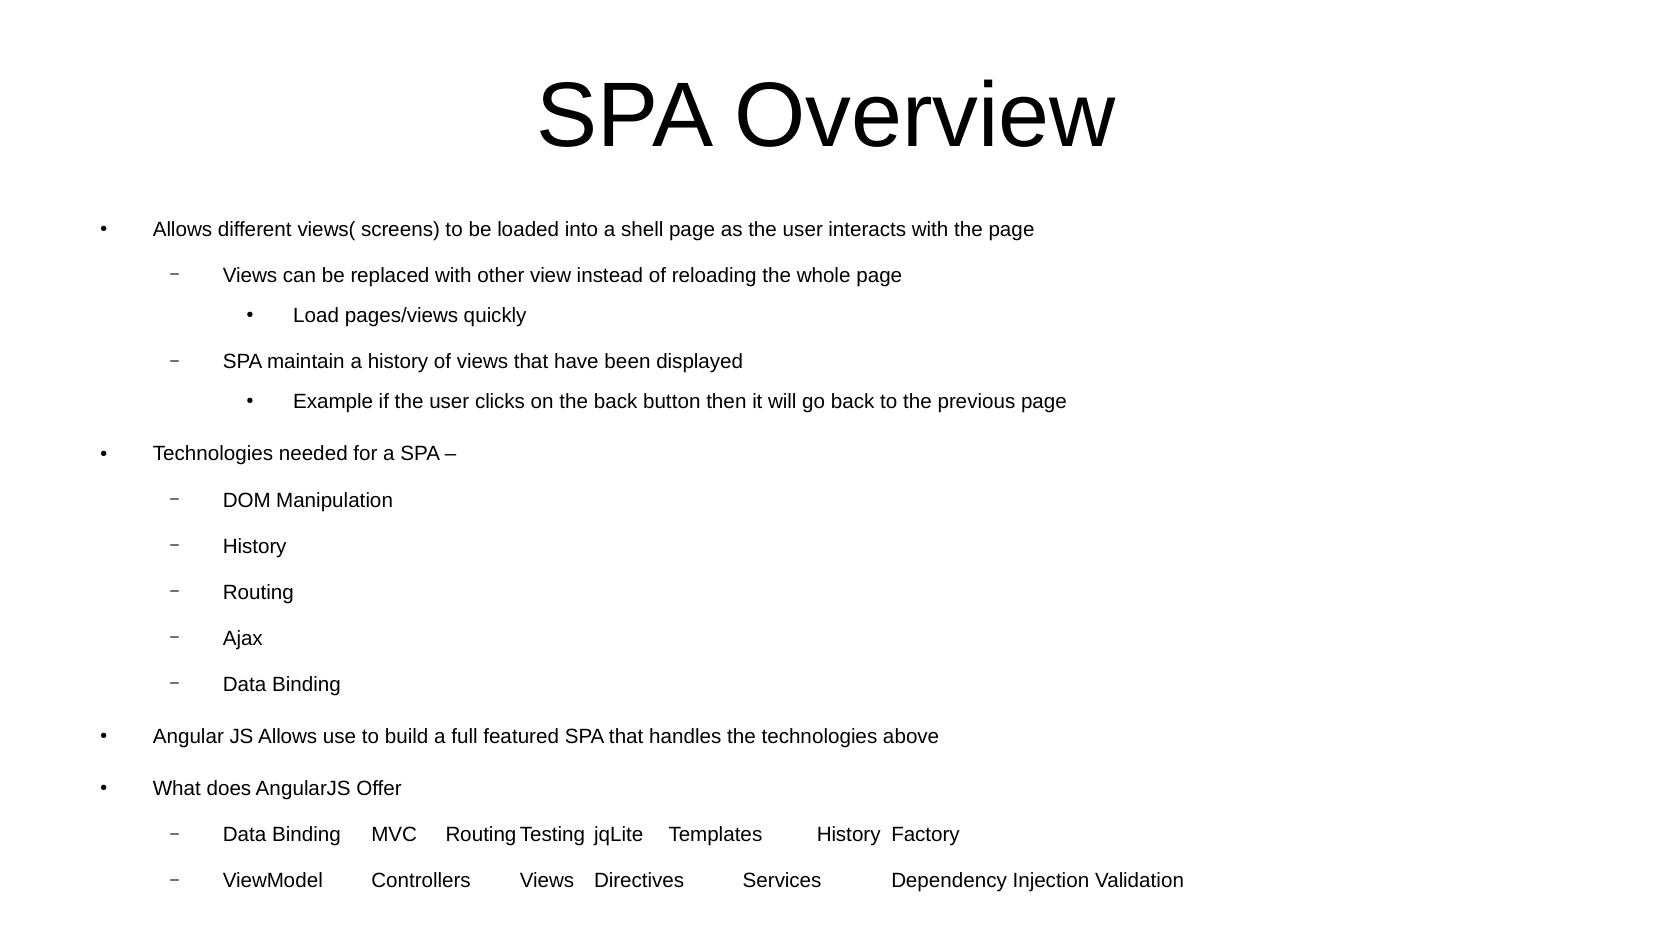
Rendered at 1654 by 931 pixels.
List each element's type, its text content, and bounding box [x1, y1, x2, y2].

title SPA Overview [82, 37, 1571, 193]
list Allows different views( screens) to be loaded into a shell page as the user interacts with the page Views can be replaced with other view instead of reloading the whole page Load pages/views quickly SPA maintain a history of views that have been displayed Example if the user clicks on the back button then it will go back to the previous page Technologies needed for a SPA – DOM Manipulation History Routing Ajax Data Binding Angular JS Allows use to build a full featured SPA that handles the technologies above What does AngularJS Offer Data Binding MVC Routing Testing jqLite Templates History Factory ViewModel Controllers Views Directives Services Dependency Injection Validation [82, 217, 1591, 901]
